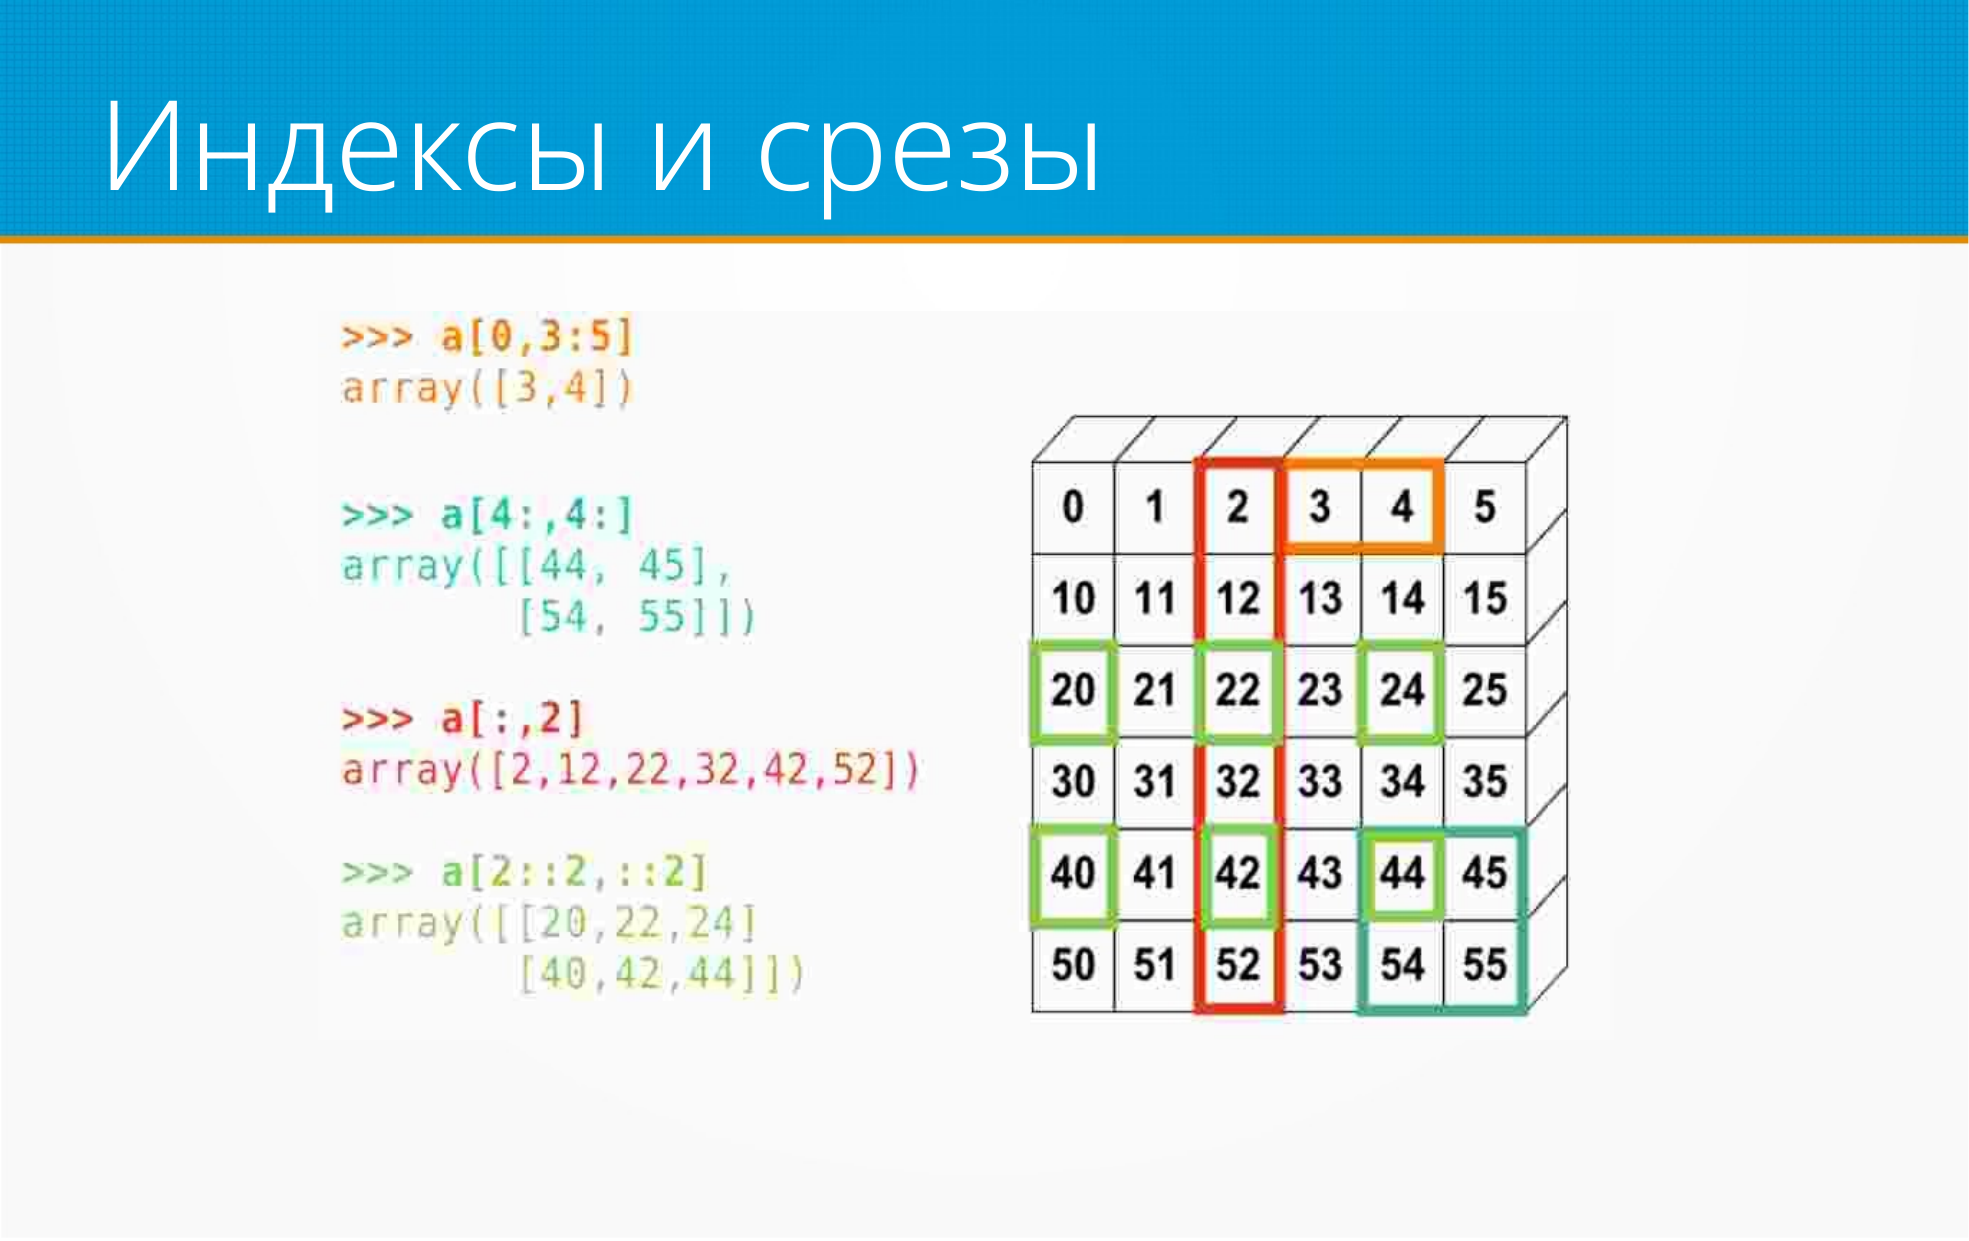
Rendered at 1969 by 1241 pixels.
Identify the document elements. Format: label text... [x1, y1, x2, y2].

title Индексы и срезы [98, 19, 1870, 227]
picture [0, 233, 1969, 1241]
